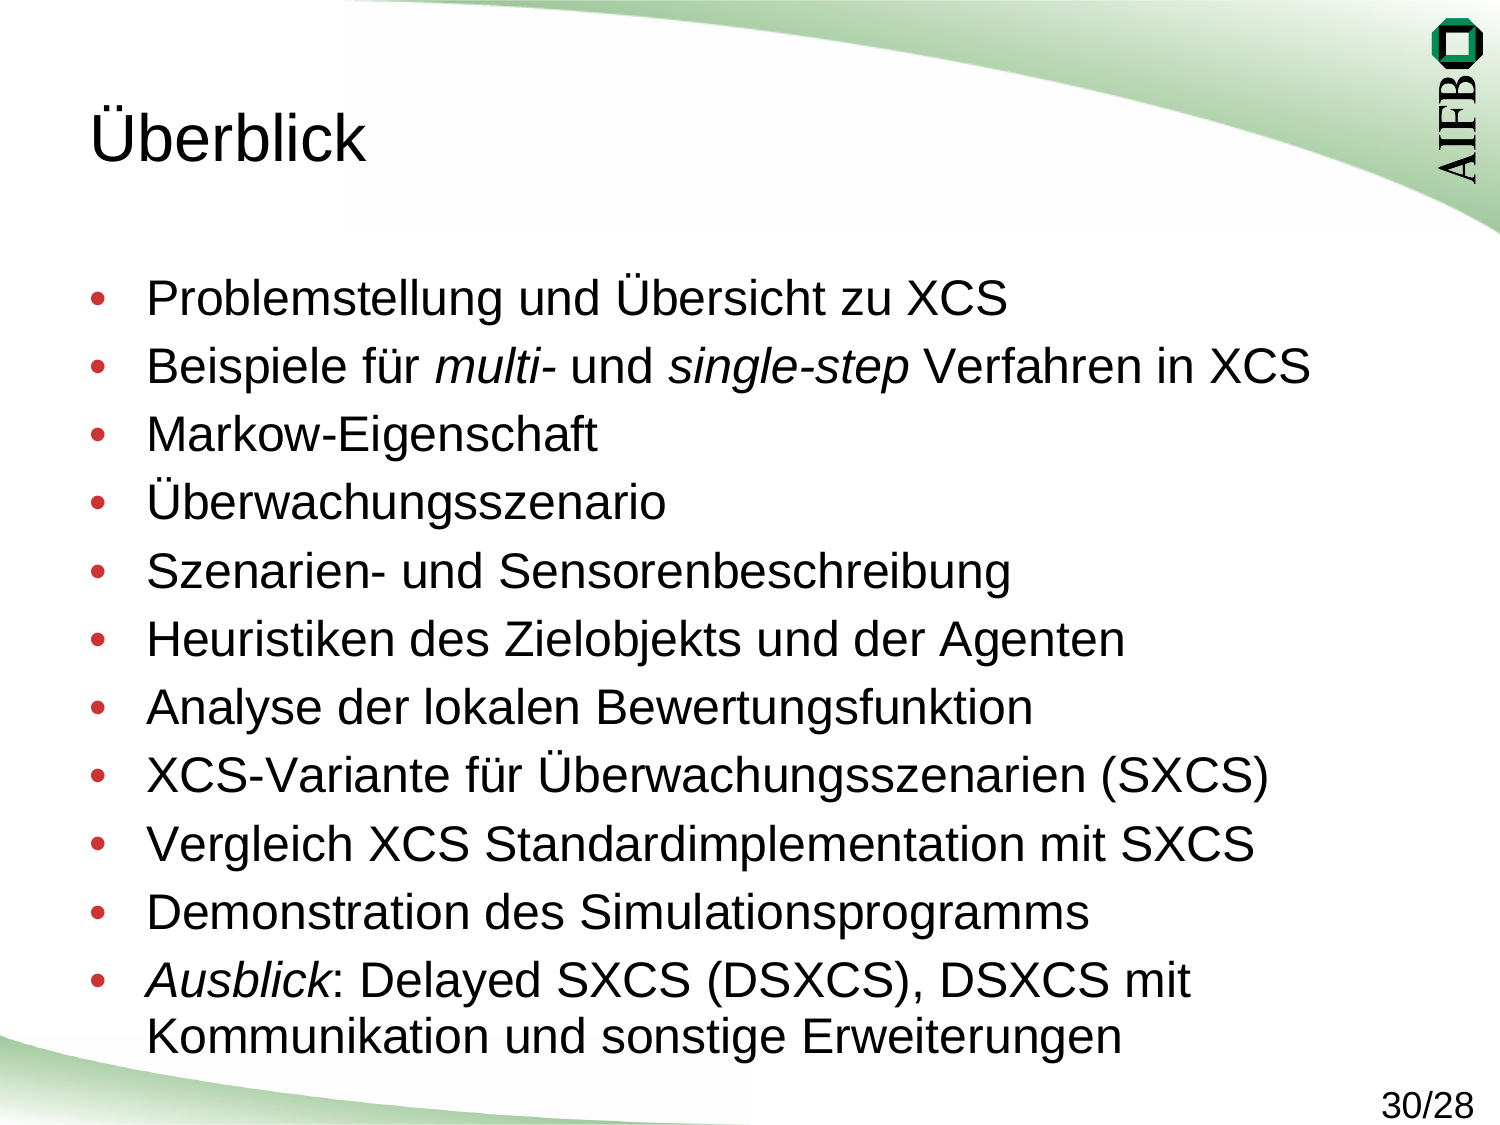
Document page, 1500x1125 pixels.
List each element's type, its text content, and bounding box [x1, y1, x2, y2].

picture [0, 1035, 751, 1125]
list Problemstellung und Übersicht zu XCS Beispiele für multi- und single-step Verfahren in XCS Markow-Eigenschaft Überwachungsszenario Szenarien- und Sensorenbeschreibung Heuristiken des Zielobjekts und der Agenten Analyse der lokalen Bewertungsfunktion XCS-Variante für Überwachungsszenarien (SXCS) Vergleich XCS Standardimplementation mit SXCS Demonstration des Simulationsprogramms Ausblick: Delayed SXCS (DSXCS), DSXCS mit Kommunikation und sonstige Erweiterungen [75, 262, 1426, 1072]
title Überblick [75, 45, 958, 233]
picture [345, 0, 1500, 234]
